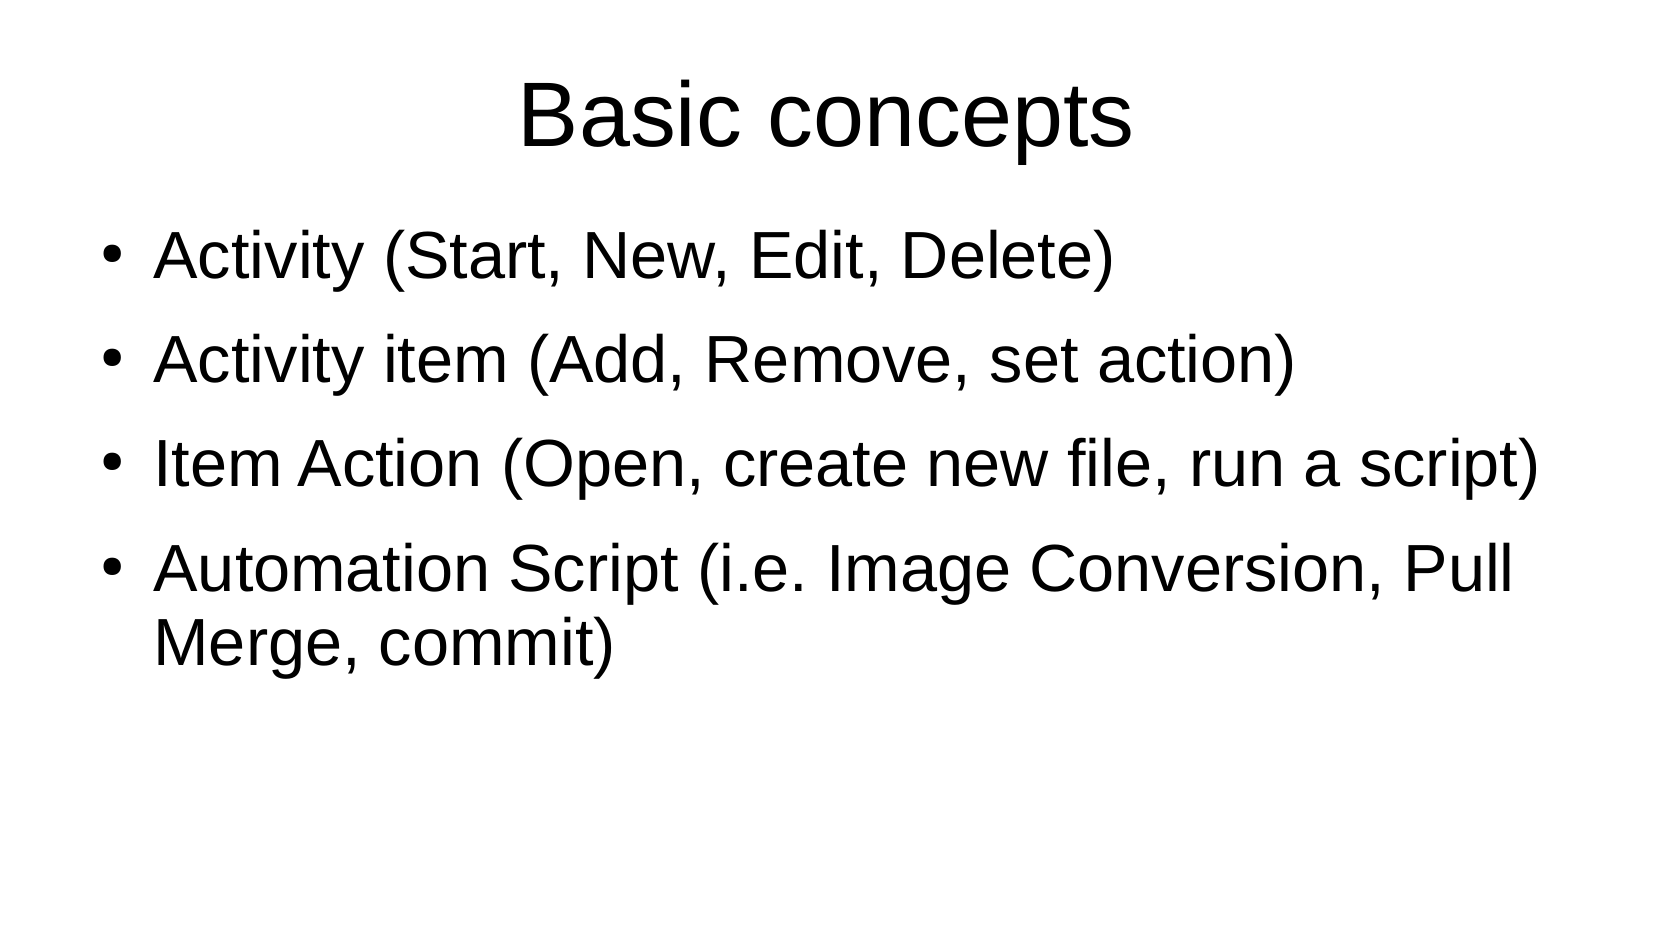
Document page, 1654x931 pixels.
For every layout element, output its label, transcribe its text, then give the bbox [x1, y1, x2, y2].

list Activity (Start, New, Edit, Delete) Activity item (Add, Remove, set action) Item Action (Open, create new file, run a script) Automation Script (i.e. Image Conversion, Pull Merge, commit) [82, 217, 1571, 758]
title Basic concepts [82, 37, 1571, 193]
